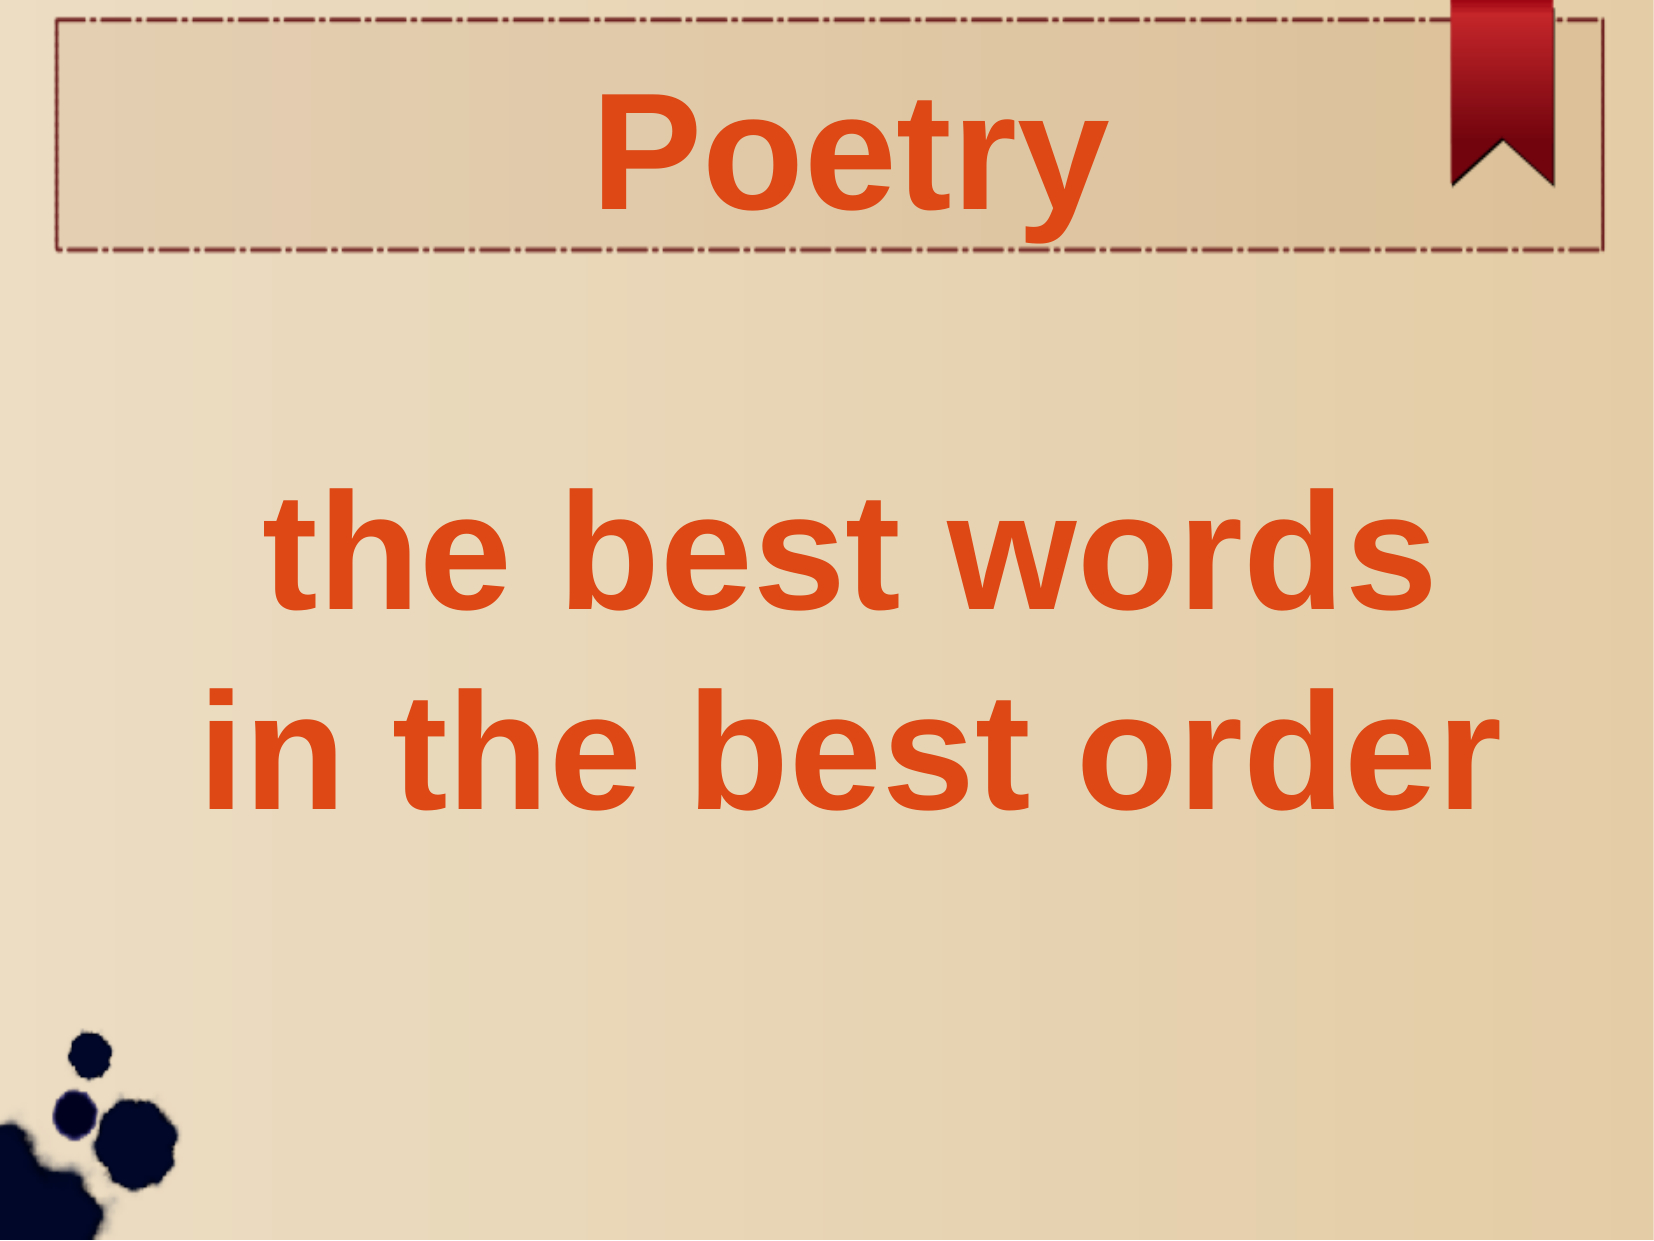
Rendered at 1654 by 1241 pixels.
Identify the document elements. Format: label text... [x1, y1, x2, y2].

picture [1375, 734, 1409, 755]
picture [580, 734, 614, 755]
picture [721, 735, 758, 795]
picture [0, 0, 1654, 1240]
picture [1107, 735, 1147, 795]
picture [1274, 735, 1311, 795]
text_box Poetry the best words in the best order [71, 35, 1654, 732]
picture [820, 734, 854, 755]
